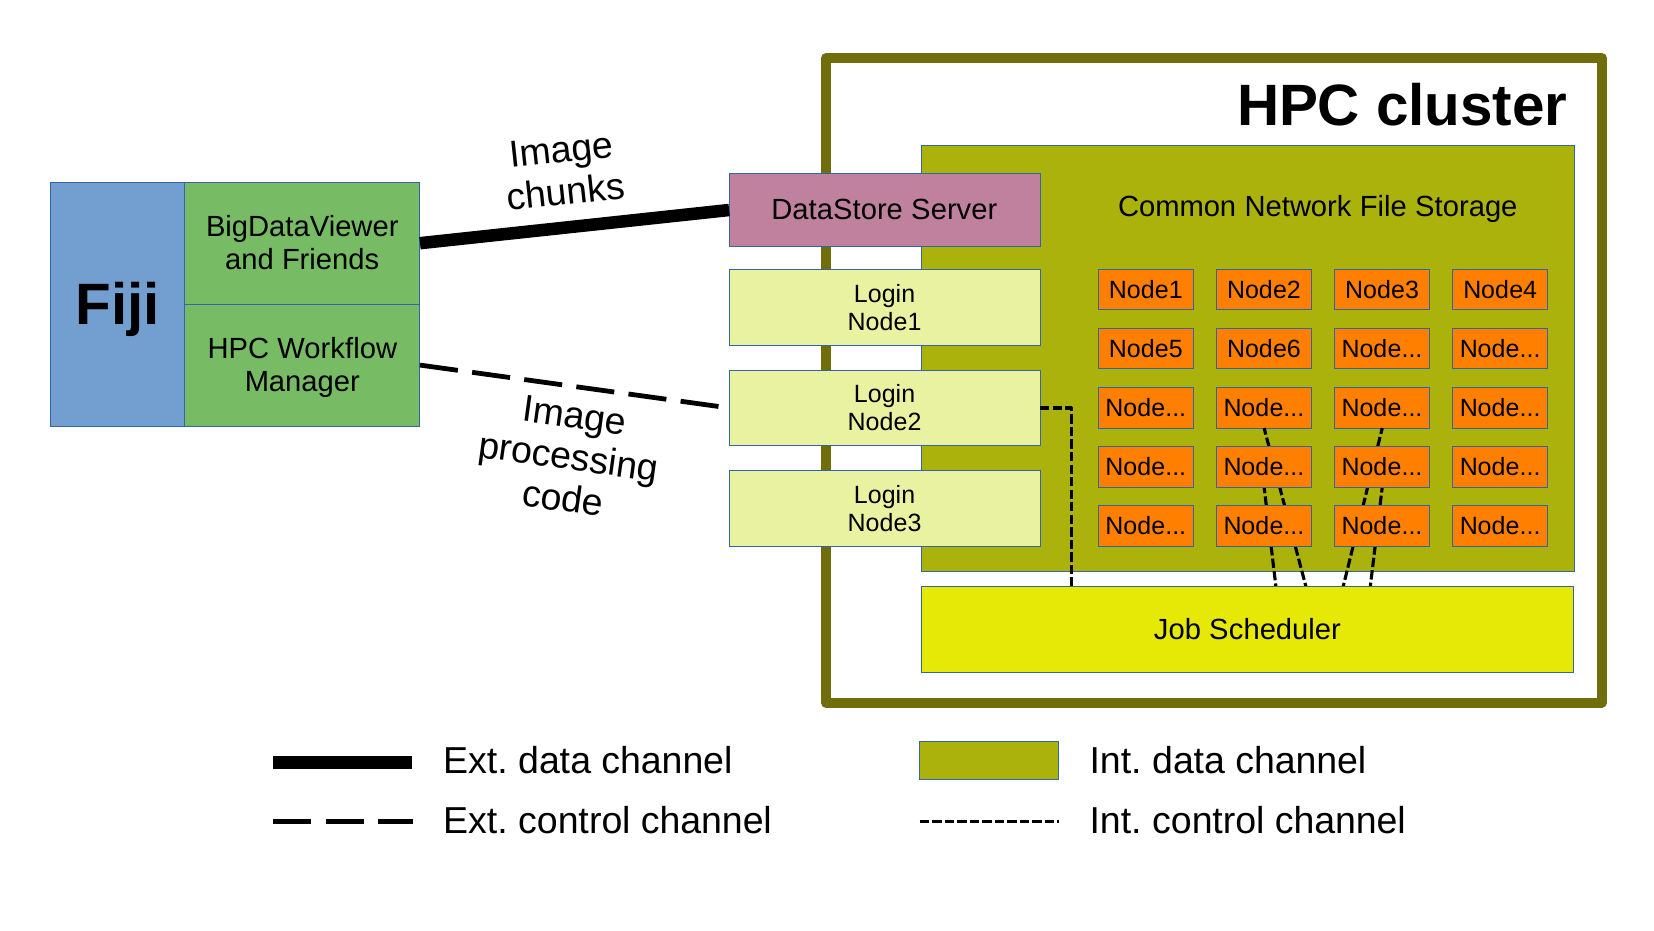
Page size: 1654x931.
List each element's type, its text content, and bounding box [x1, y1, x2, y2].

text_box [919, 741, 1059, 780]
text_box Node... [1452, 446, 1548, 488]
text_box Node... [1452, 328, 1548, 369]
text_box Login Node2 [729, 370, 1041, 446]
text_box Node2 [1216, 269, 1312, 310]
text_box Node... [1334, 387, 1430, 429]
text_box Node... [1334, 328, 1430, 369]
text_box Int. data channel [1074, 732, 1420, 790]
text_box Node... [1098, 387, 1194, 429]
text_box Node... [1334, 446, 1430, 488]
text_box Node... [1452, 387, 1548, 429]
text_box Node... [1216, 387, 1312, 429]
text_box Int. control channel [1074, 791, 1454, 849]
text_box Node... [1098, 446, 1194, 488]
text_box Node3 [1334, 269, 1430, 310]
text_box Node4 [1452, 269, 1548, 310]
text_box Login Node1 [729, 269, 1041, 346]
text_box Fiji [50, 182, 184, 427]
text_box HPC Workflow Manager [184, 304, 420, 427]
text_box BigDataViewer and Friends [184, 182, 420, 304]
text_box DataStore Server [729, 173, 1041, 247]
text_box Node5 [1098, 328, 1194, 369]
text_box Node6 [1216, 328, 1312, 369]
text_box Node... [1216, 505, 1312, 547]
text_box Image processing code [452, 372, 685, 542]
text_box Ext. data channel [428, 732, 773, 790]
text_box Login Node3 [729, 470, 1041, 547]
text_box HPC cluster [1222, 64, 1590, 145]
text_box Node... [1452, 505, 1548, 547]
text_box Common Network File Storage [921, 145, 1575, 572]
text_box Node... [1216, 446, 1312, 488]
text_box Job Scheduler [921, 586, 1574, 673]
text_box Image chunks [480, 112, 646, 228]
text_box Node1 [1098, 269, 1194, 310]
text_box Ext. control channel [428, 791, 807, 849]
text_box Node... [1334, 505, 1430, 547]
text_box Node... [1098, 505, 1194, 547]
